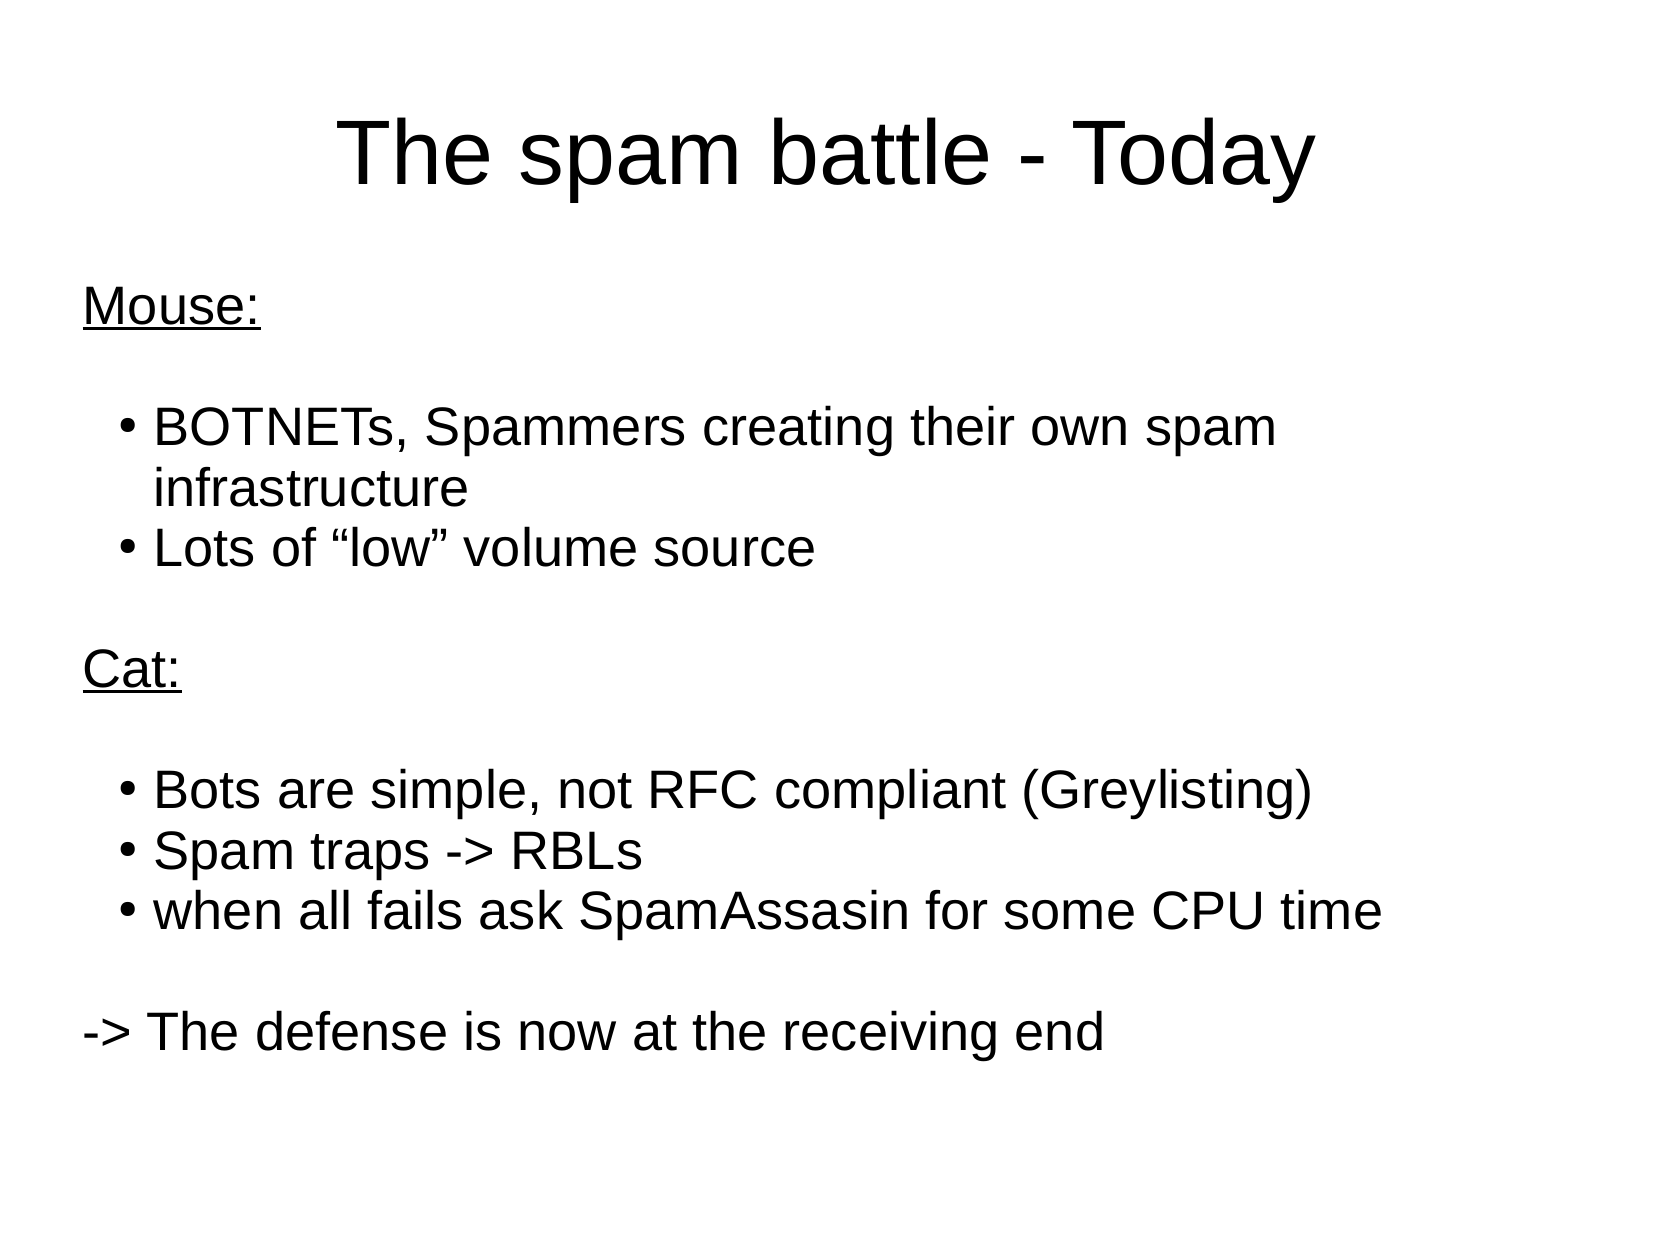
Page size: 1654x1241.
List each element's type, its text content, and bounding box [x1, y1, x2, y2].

title The spam battle - Today [82, 56, 1571, 250]
subtitle Mouse: BOTNETs, Spammers creating their own spam infrastructure Lots of “low” volume source Cat: Bots are simple, not RFC compliant (Greylisting) Spam traps -> RBLs when all fails ask SpamAssasin for some CPU time -> The defense is now at the receiving end [82, 275, 1571, 1123]
